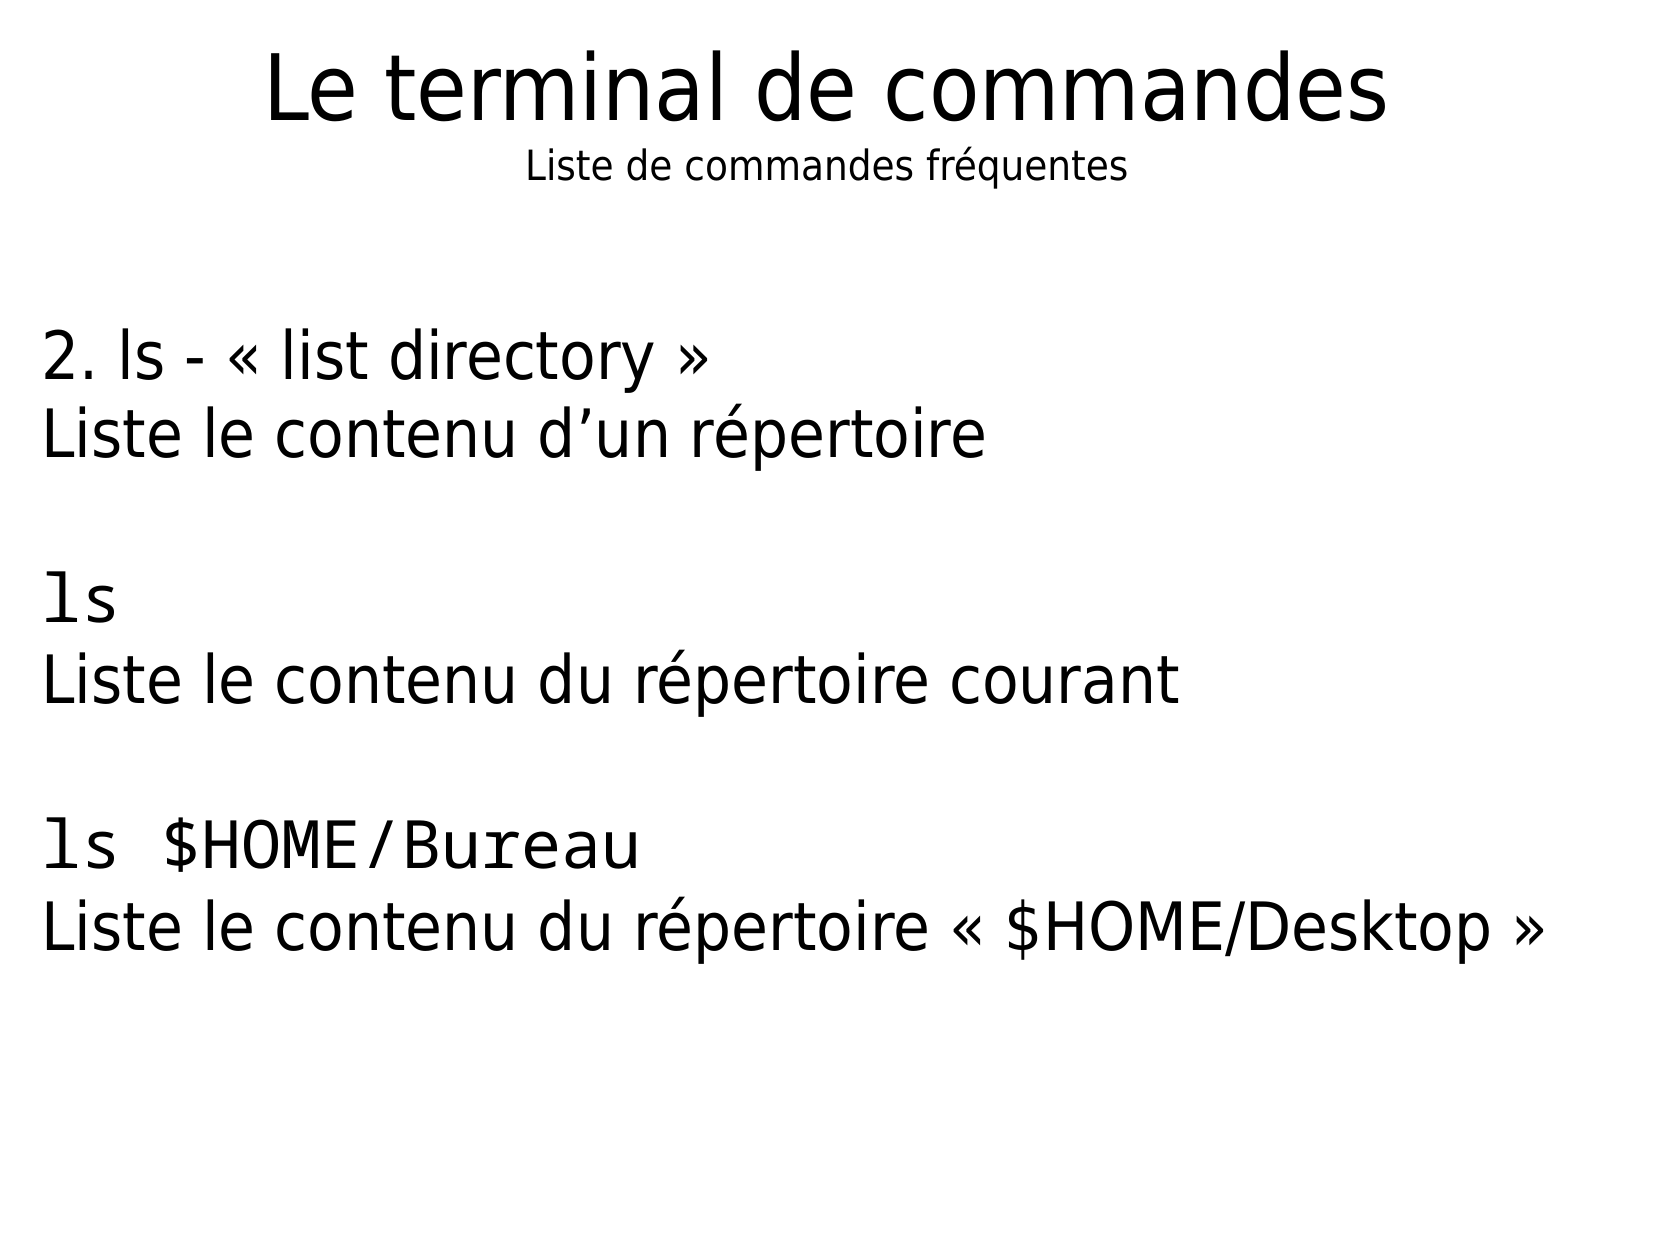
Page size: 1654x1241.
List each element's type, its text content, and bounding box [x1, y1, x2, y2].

title 2. ls - « list directory » Liste le contenu d’un répertoire ls Liste le contenu du répertoire courant ls $HOME/Bureau Liste le contenu du répertoire « $HOME/Desktop » [41, 240, 1613, 1201]
title Le terminal de commandes Liste de commandes fréquentes [41, 12, 1613, 214]
